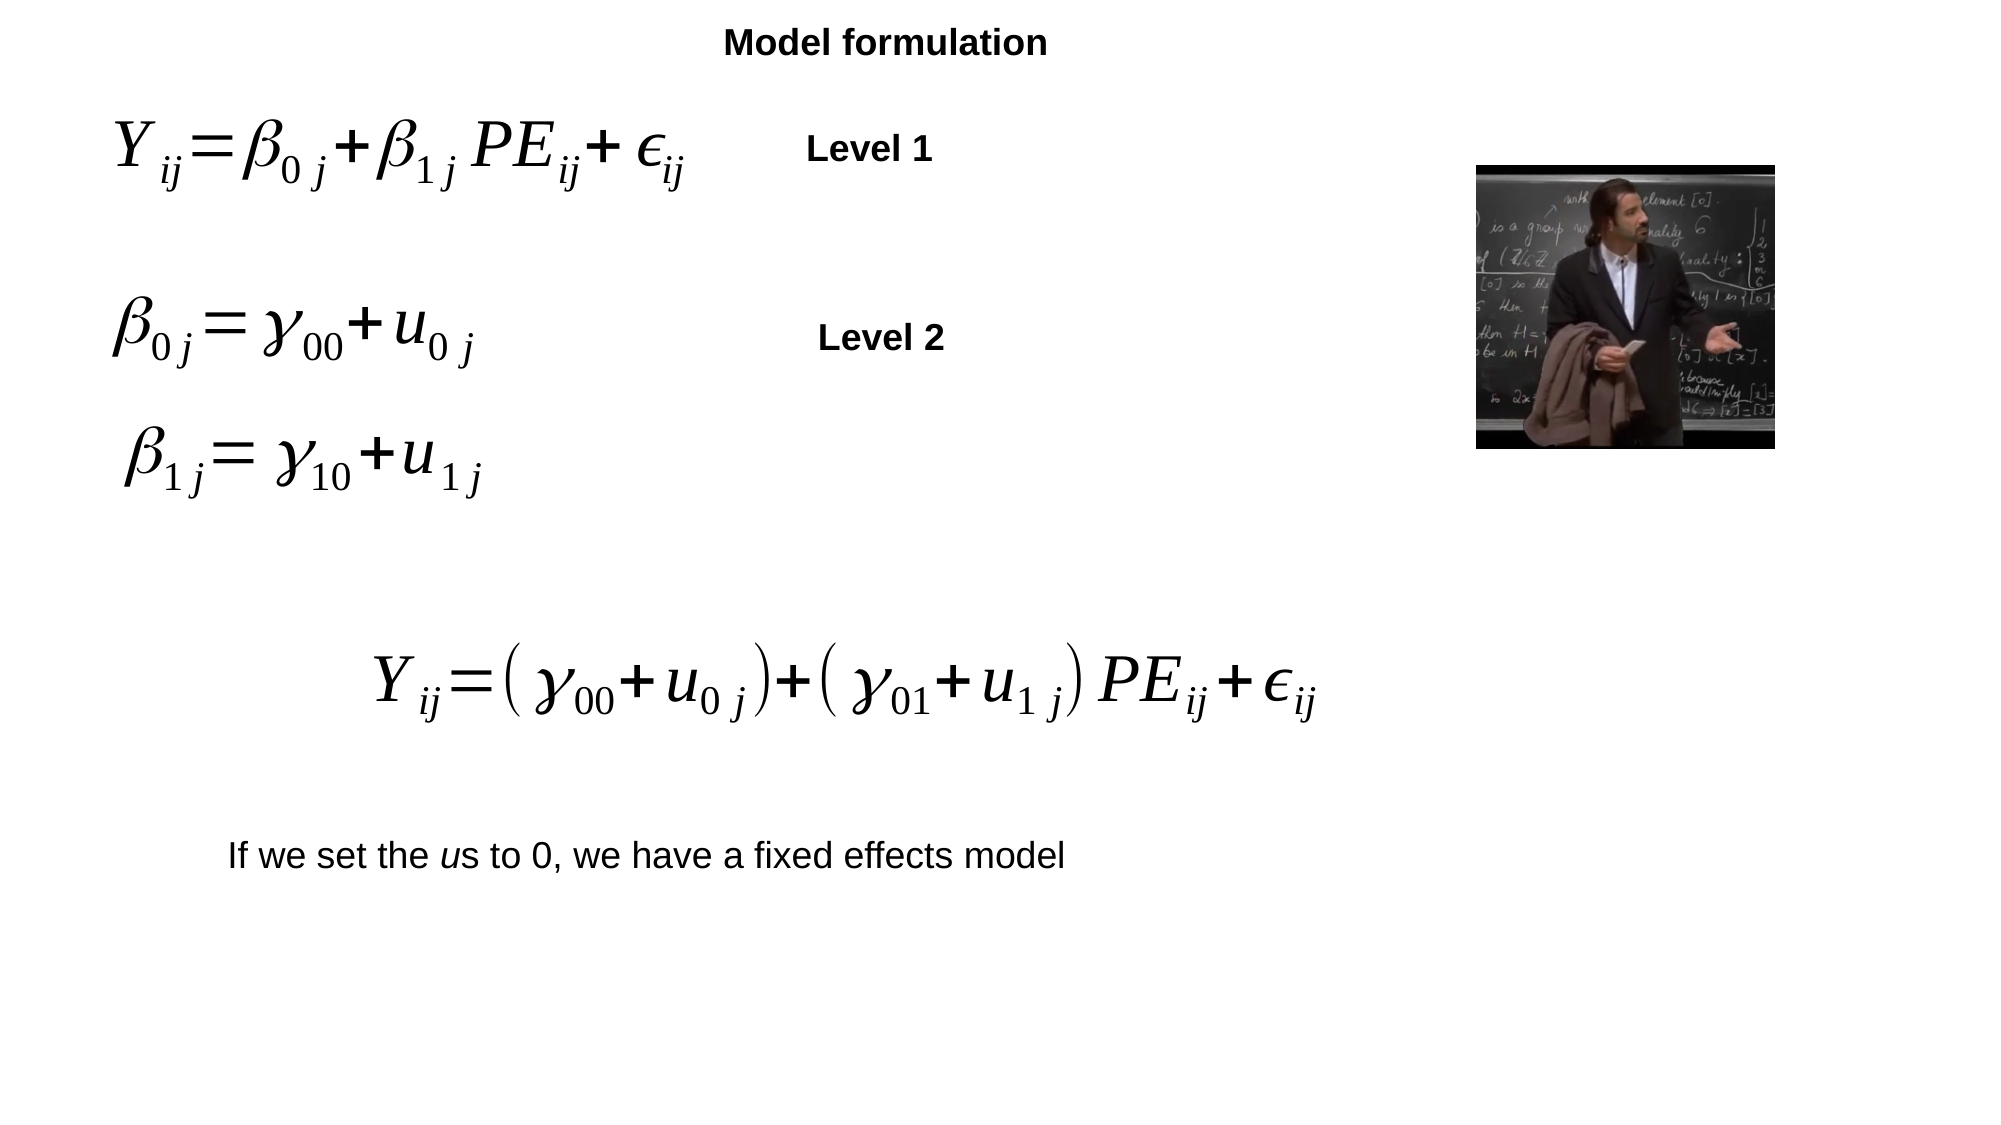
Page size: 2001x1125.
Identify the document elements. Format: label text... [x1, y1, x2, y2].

picture [1476, 165, 1775, 449]
chart [106, 413, 500, 499]
text_box Level 2 [803, 309, 1476, 367]
chart [353, 637, 1334, 726]
text_box Model formulation [708, 14, 1571, 71]
chart [94, 106, 705, 192]
chart [94, 283, 491, 369]
text_box Level 1 [791, 120, 1654, 178]
text_box If we set the us to 0, we have a fixed effects model [212, 826, 1678, 884]
